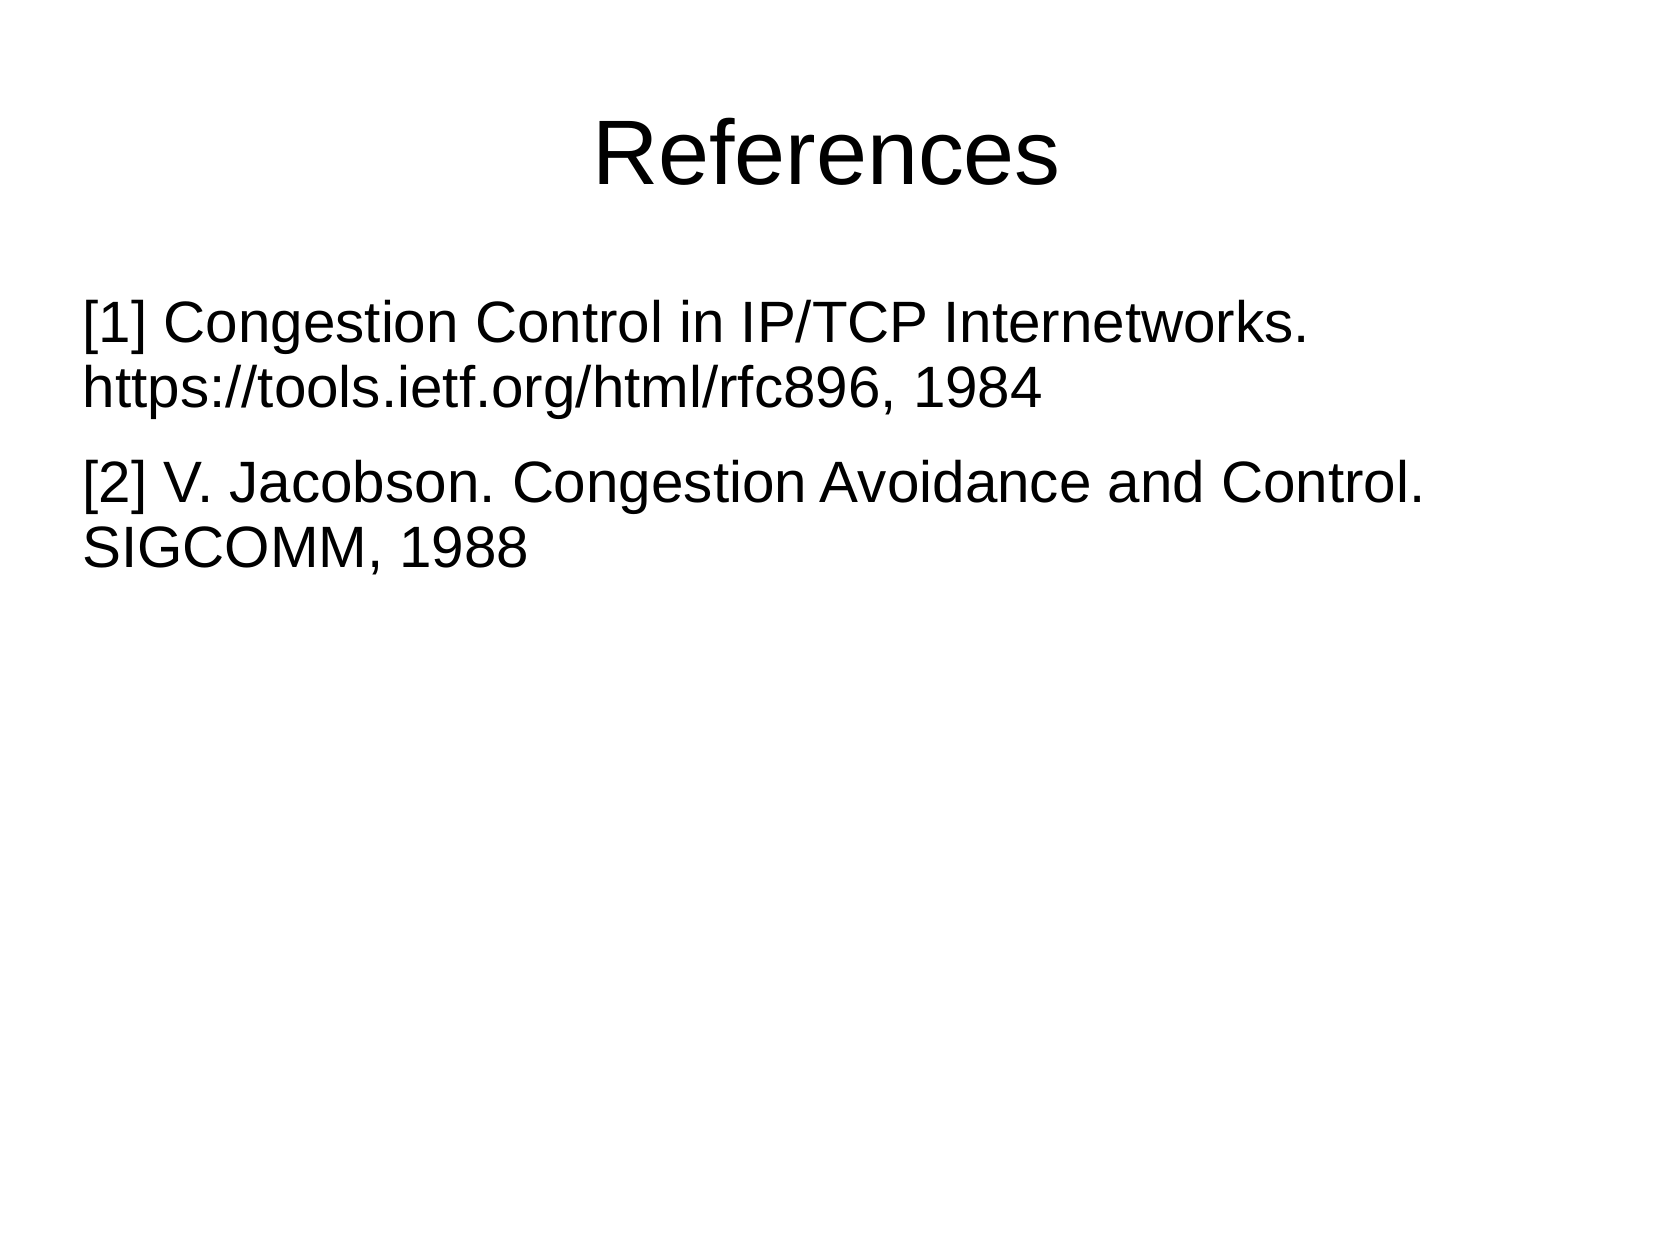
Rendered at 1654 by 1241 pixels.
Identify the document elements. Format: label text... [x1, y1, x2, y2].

list [1] Congestion Control in IP/TCP Internetworks. https://tools.ietf.org/html/rfc896, 1984 [2] V. Jacobson. Congestion Avoidance and Control. SIGCOMM, 1988 [82, 290, 1571, 1010]
title References [82, 49, 1571, 257]
